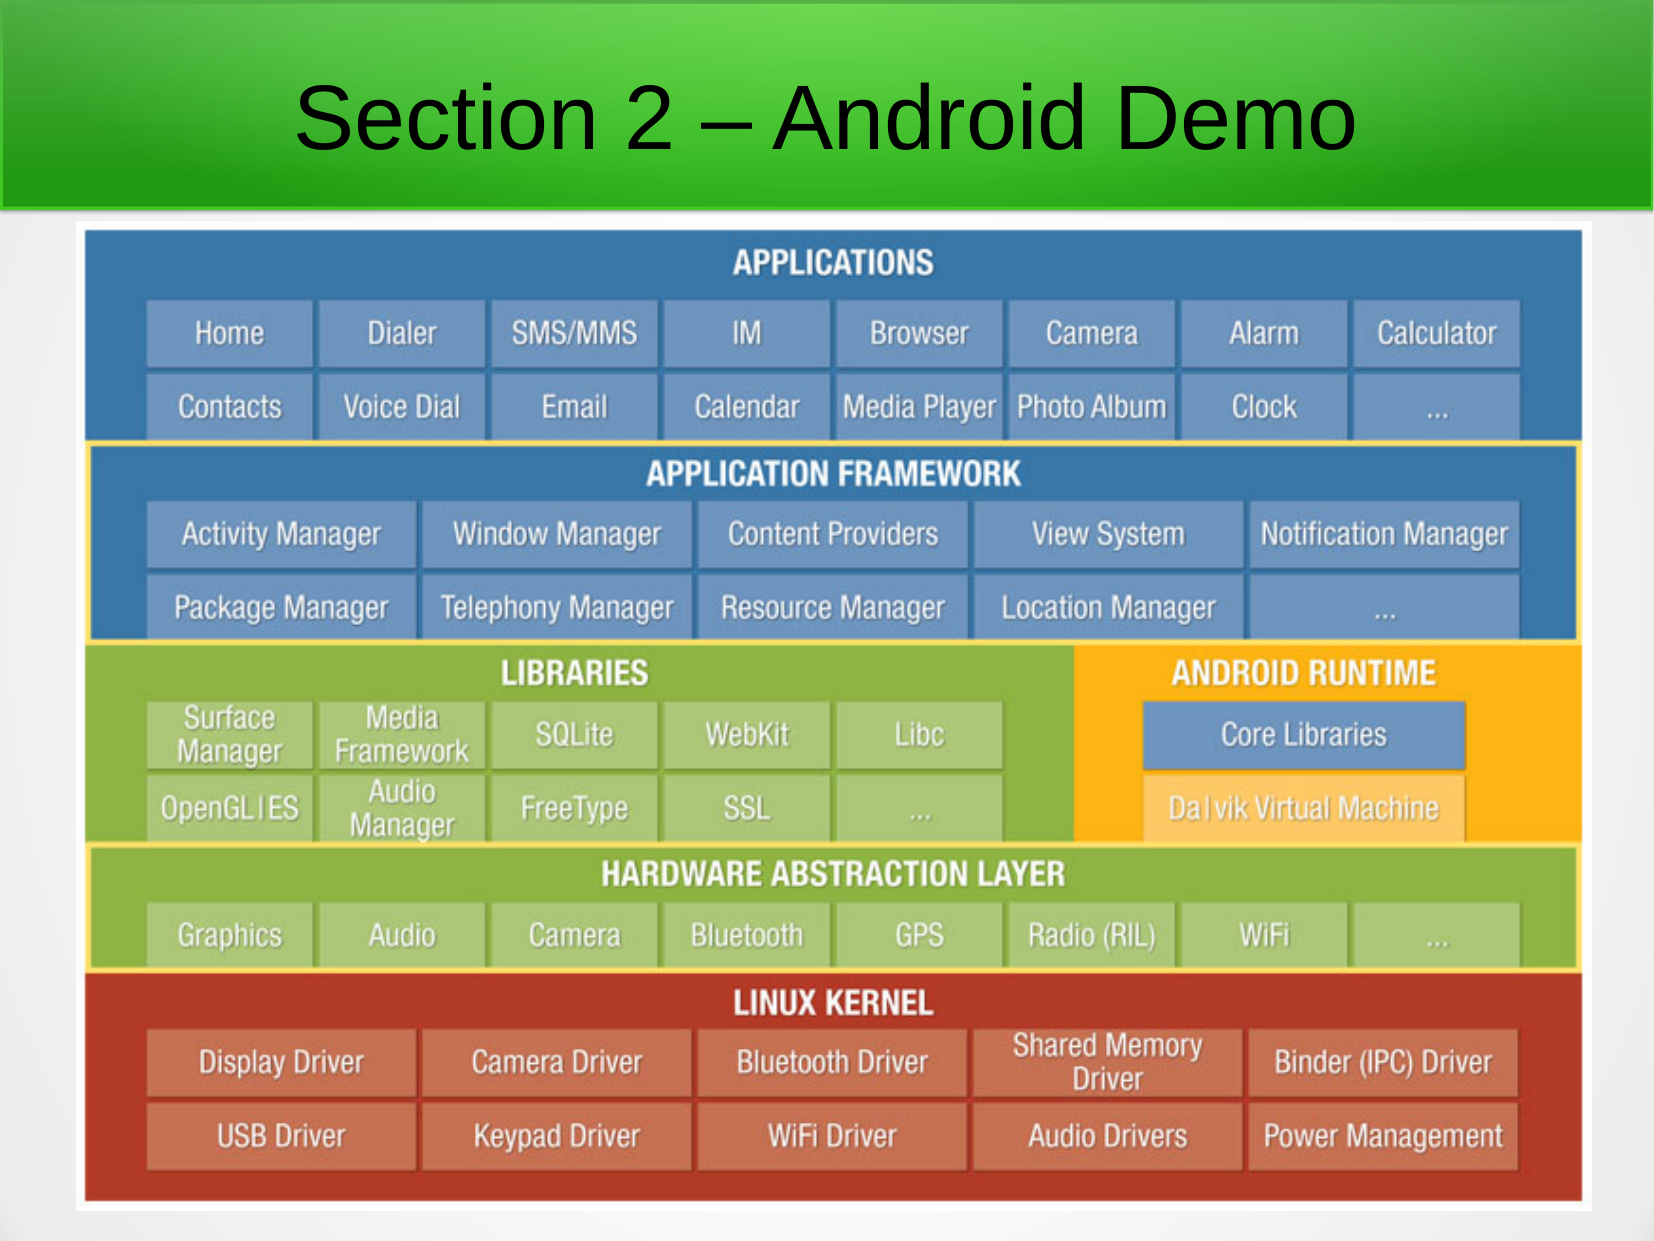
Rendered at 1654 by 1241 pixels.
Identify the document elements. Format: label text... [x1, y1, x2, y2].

title Section 2 – Android Demo [82, 47, 1571, 189]
picture [76, 221, 1592, 1211]
